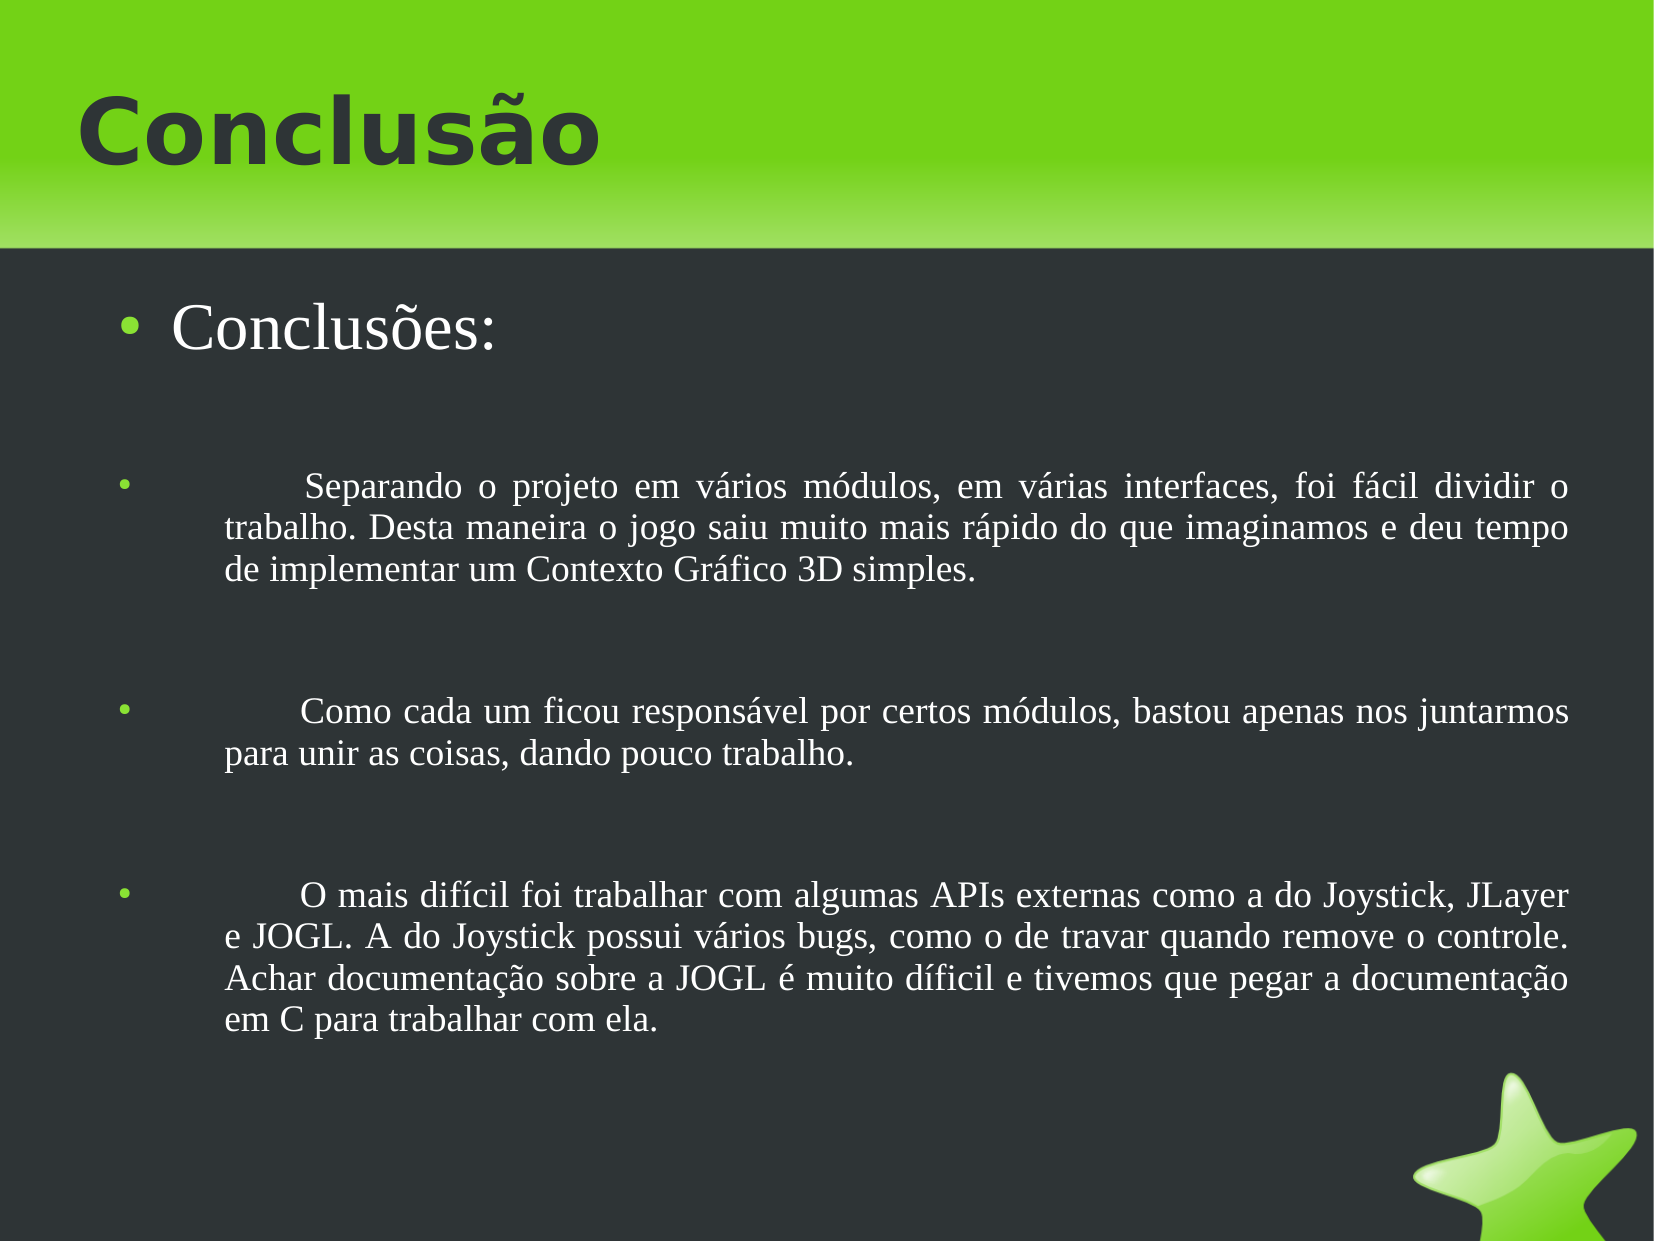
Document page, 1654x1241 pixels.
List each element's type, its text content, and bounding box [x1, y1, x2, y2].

title Conclusão [76, 29, 1565, 237]
list Conclusões: Separando o projeto em vários módulos, em várias interfaces, foi fácil dividir o trabalho. Desta maneira o jogo saiu muito mais rápido do que imaginamos e deu tempo de implementar um Contexto Gráfico 3D simples. Como cada um ficou responsável por certos módulos, bastou apenas nos juntarmos para unir as coisas, dando pouco trabalho. O mais difícil foi trabalhar com algumas APIs externas como a do Joystick, JLayer e JOGL. A do Joystick possui vários bugs, como o de travar quando remove o controle. Achar documentação sobre a JOGL é muito díficil e tivemos que pegar a documentação em C para trabalhar com ela. [82, 290, 1571, 1109]
picture [0, 0, 1654, 1241]
